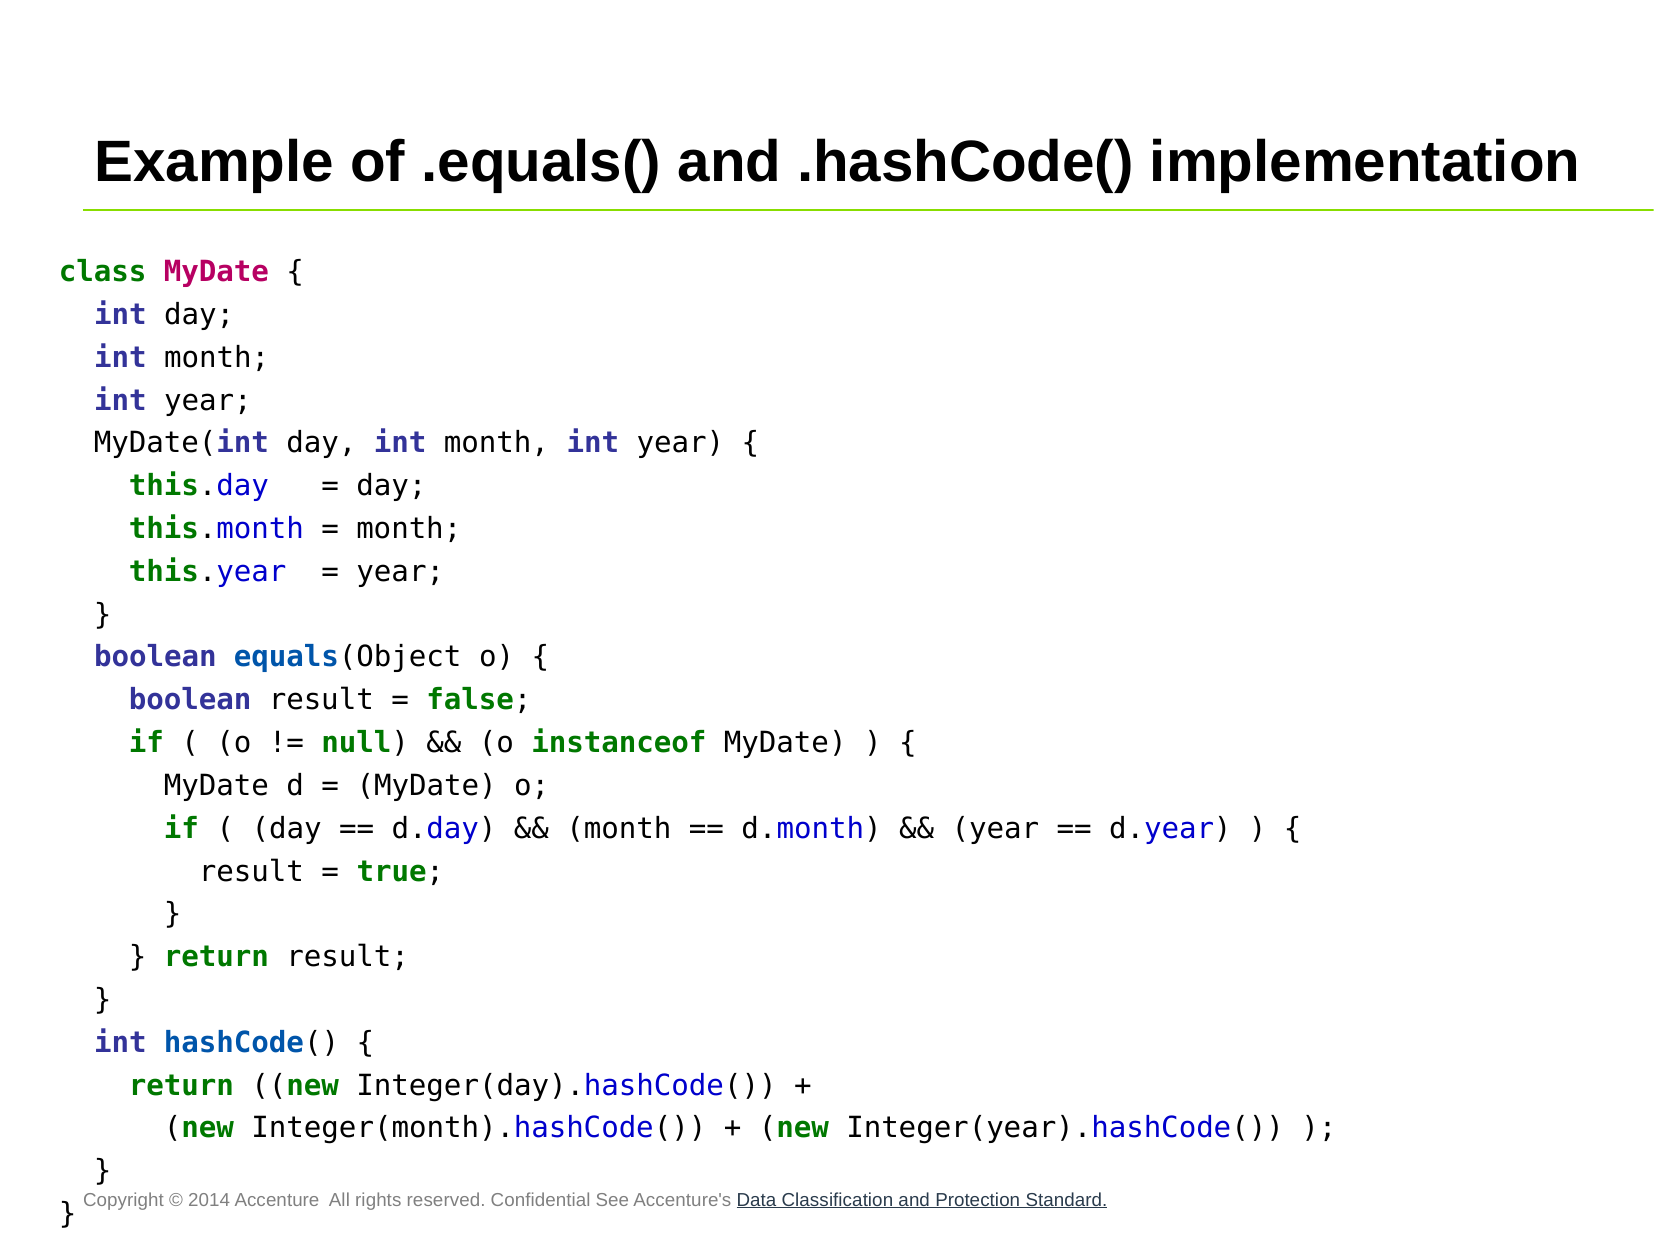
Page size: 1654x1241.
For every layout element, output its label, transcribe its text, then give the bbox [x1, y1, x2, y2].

list class MyDate { int day; int month; int year; MyDate(int day, int month, int year) { this.day = day; this.month = month; this.year = year; } boolean equals(Object o) { boolean result = false; if ( (o != null) && (o instanceof MyDate) ) { MyDate d = (MyDate) o; if ( (day == d.day) && (month == d.month) && (year == d.year) ) { result = true; } } return result; } int hashCode() { return ((new Integer(day).hashCode()) + (new Integer(month).hashCode()) + (new Integer(year).hashCode()) ); } } [59, 245, 1619, 1241]
title Example of .equals() and .hashCode() implementation [94, 97, 1583, 225]
